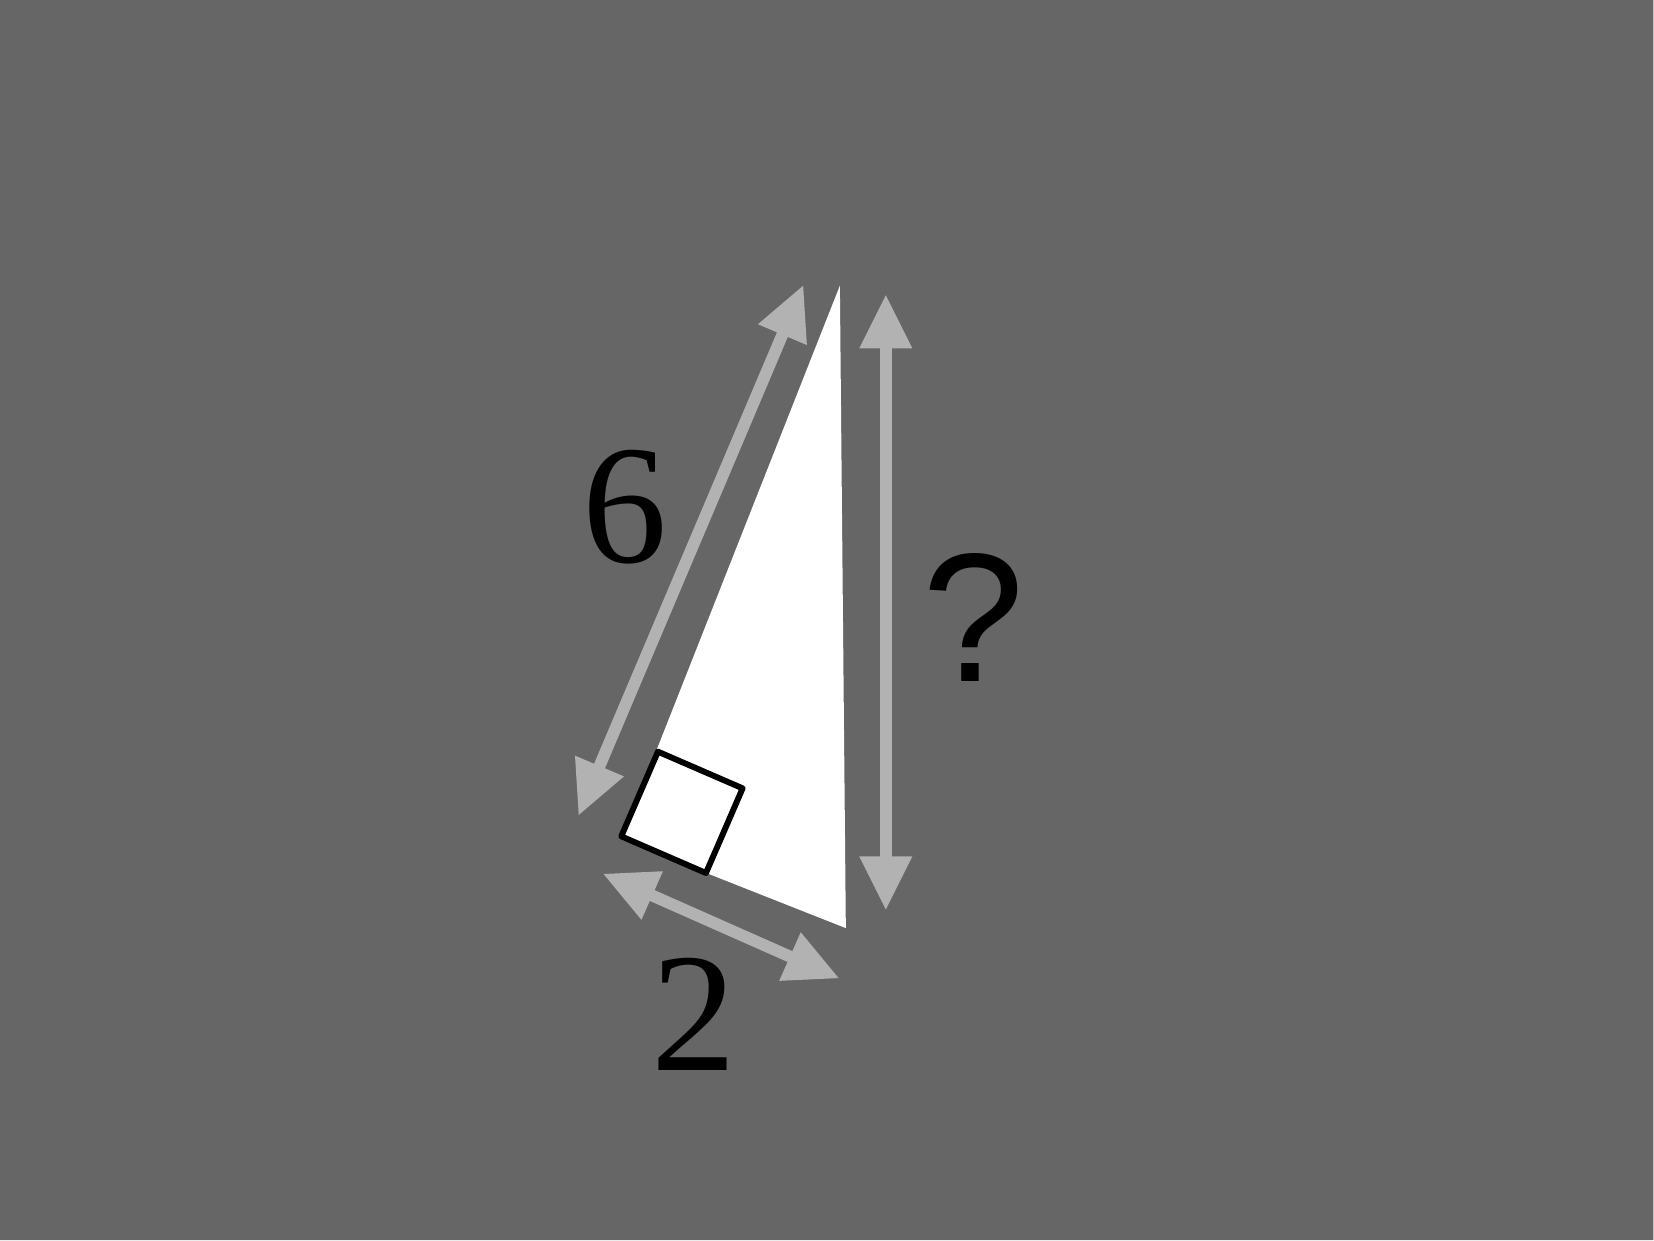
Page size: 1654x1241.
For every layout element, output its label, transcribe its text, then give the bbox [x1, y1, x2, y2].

text_box [0, 0, 1654, 1241]
chart [539, 413, 711, 603]
chart [608, 921, 777, 1111]
text_box ? [907, 507, 1040, 728]
